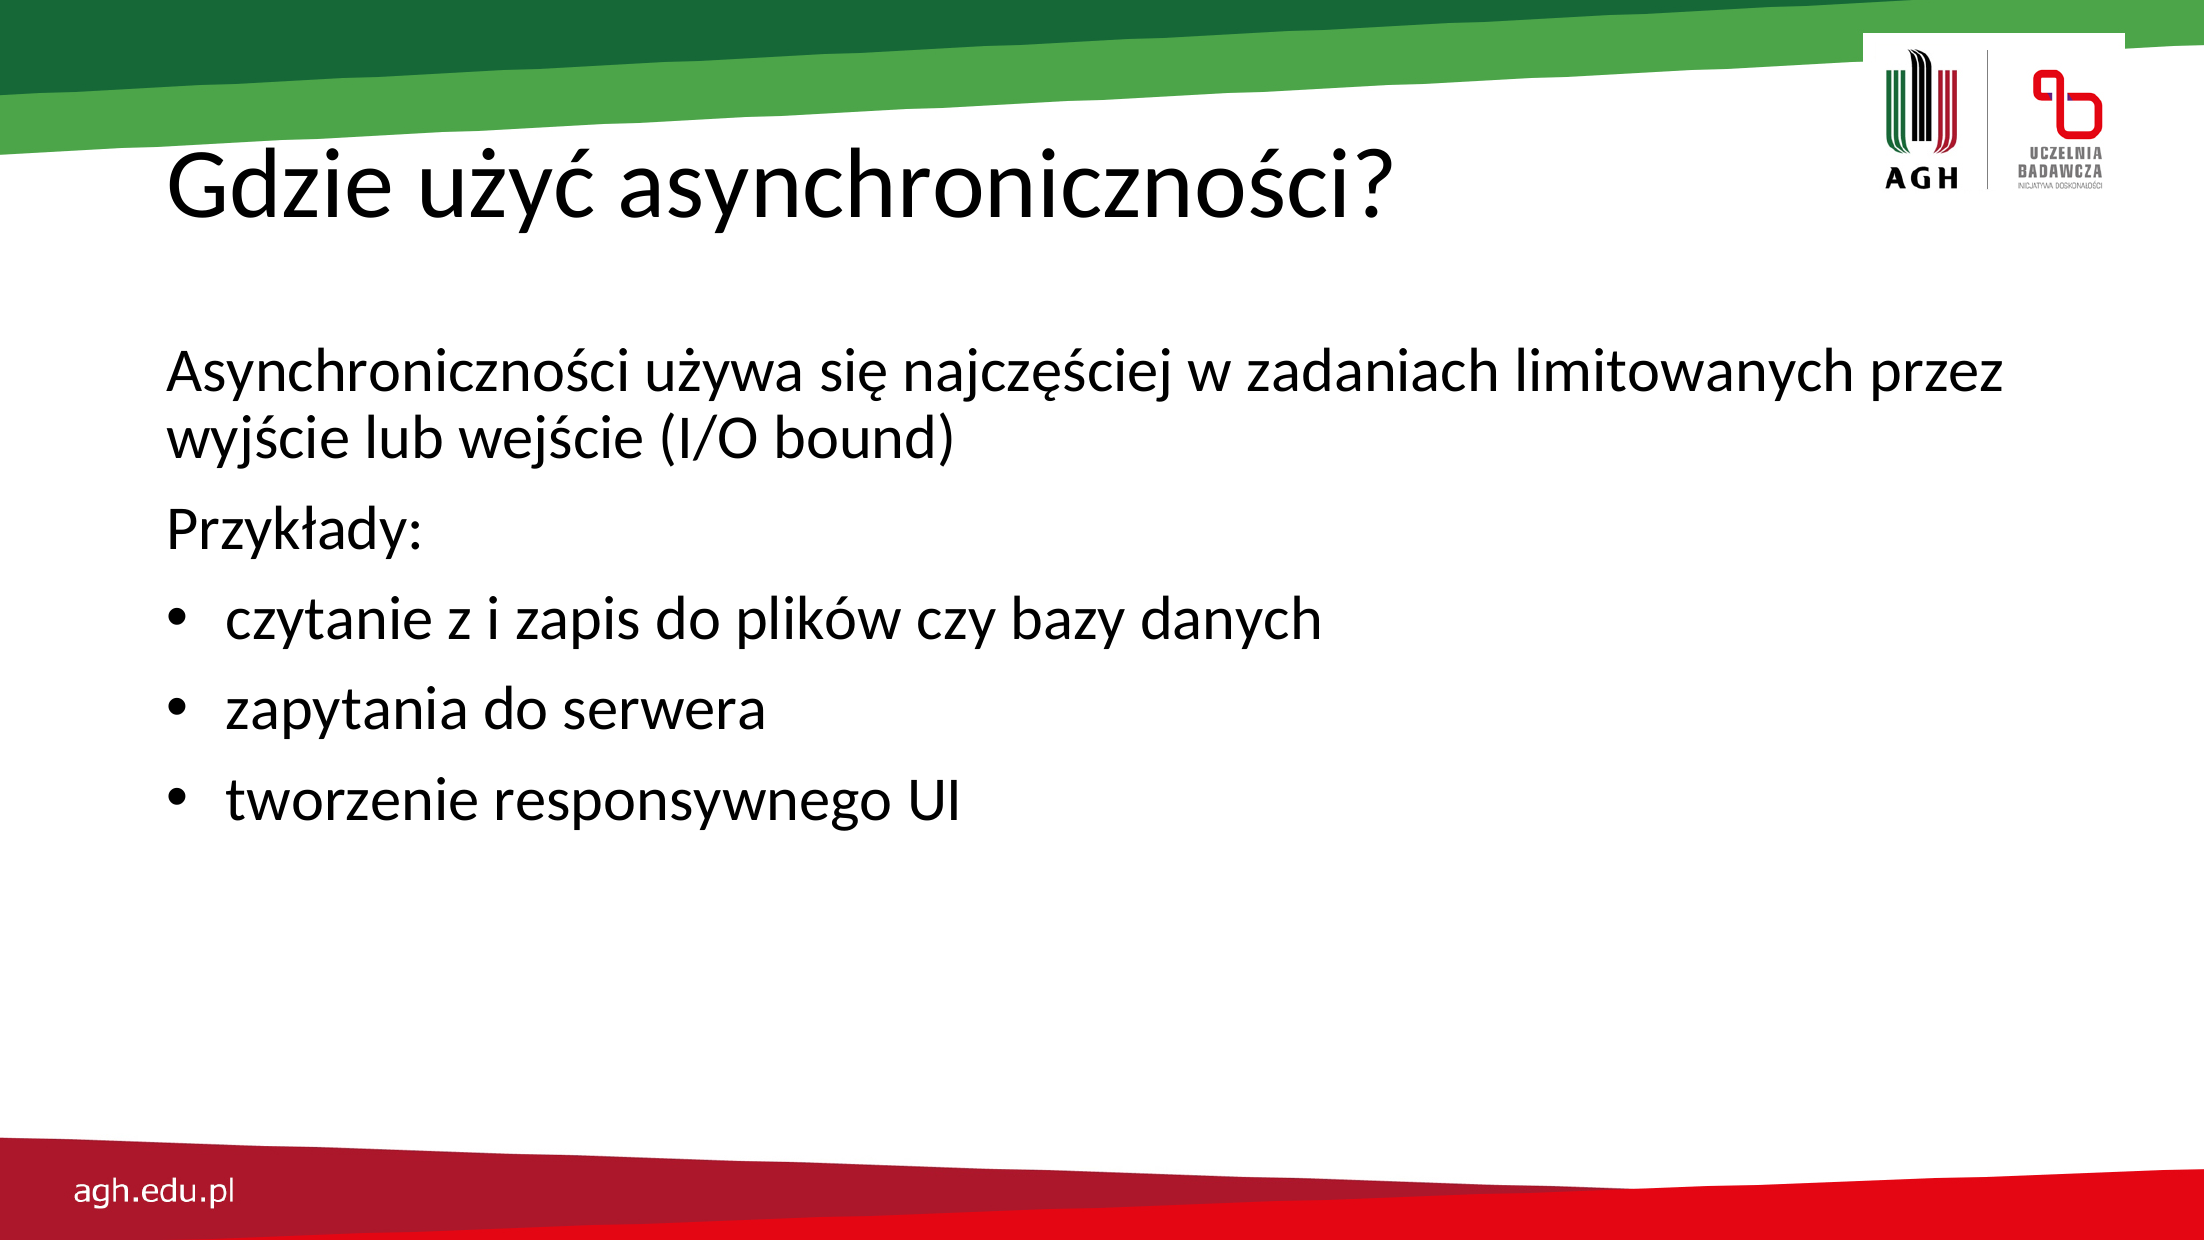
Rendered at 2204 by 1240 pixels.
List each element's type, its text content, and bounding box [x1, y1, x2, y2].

list Asynchroniczności używa się najczęściej w zadaniach limitowanych przez wyjście lub wejście (I/O bound) Przykłady: czytanie z i zapis do plików czy bazy danych zapytania do serwera tworzenie responsywnego UI [151, 329, 2053, 1117]
title Gdzie użyć asynchroniczności? [151, 65, 2053, 306]
